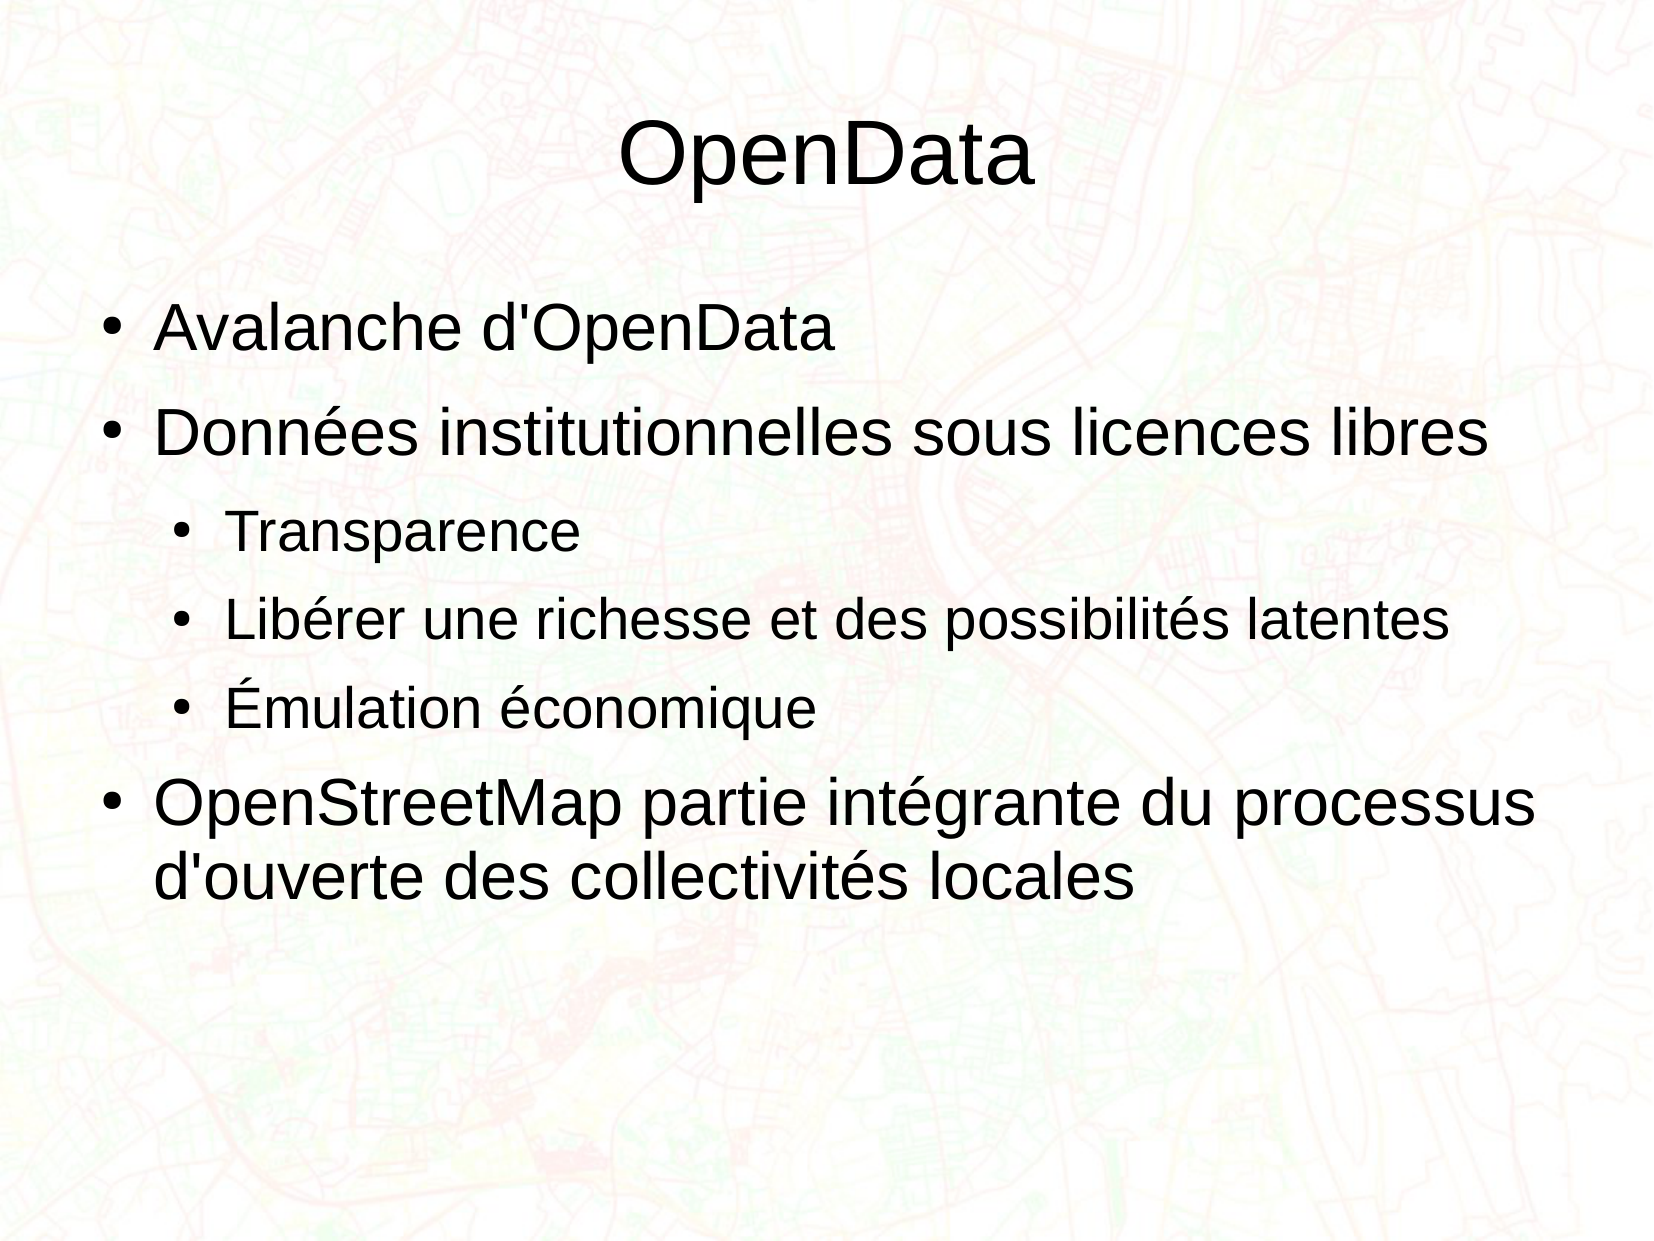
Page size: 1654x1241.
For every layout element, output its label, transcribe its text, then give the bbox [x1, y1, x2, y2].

list Avalanche d'OpenData Données institutionnelles sous licences libres Transparence Libérer une richesse et des possibilités latentes Émulation économique OpenStreetMap partie intégrante du processus d'ouverte des collectivités locales [82, 290, 1571, 1010]
picture [0, 0, 1654, 1241]
title OpenData [82, 49, 1571, 257]
